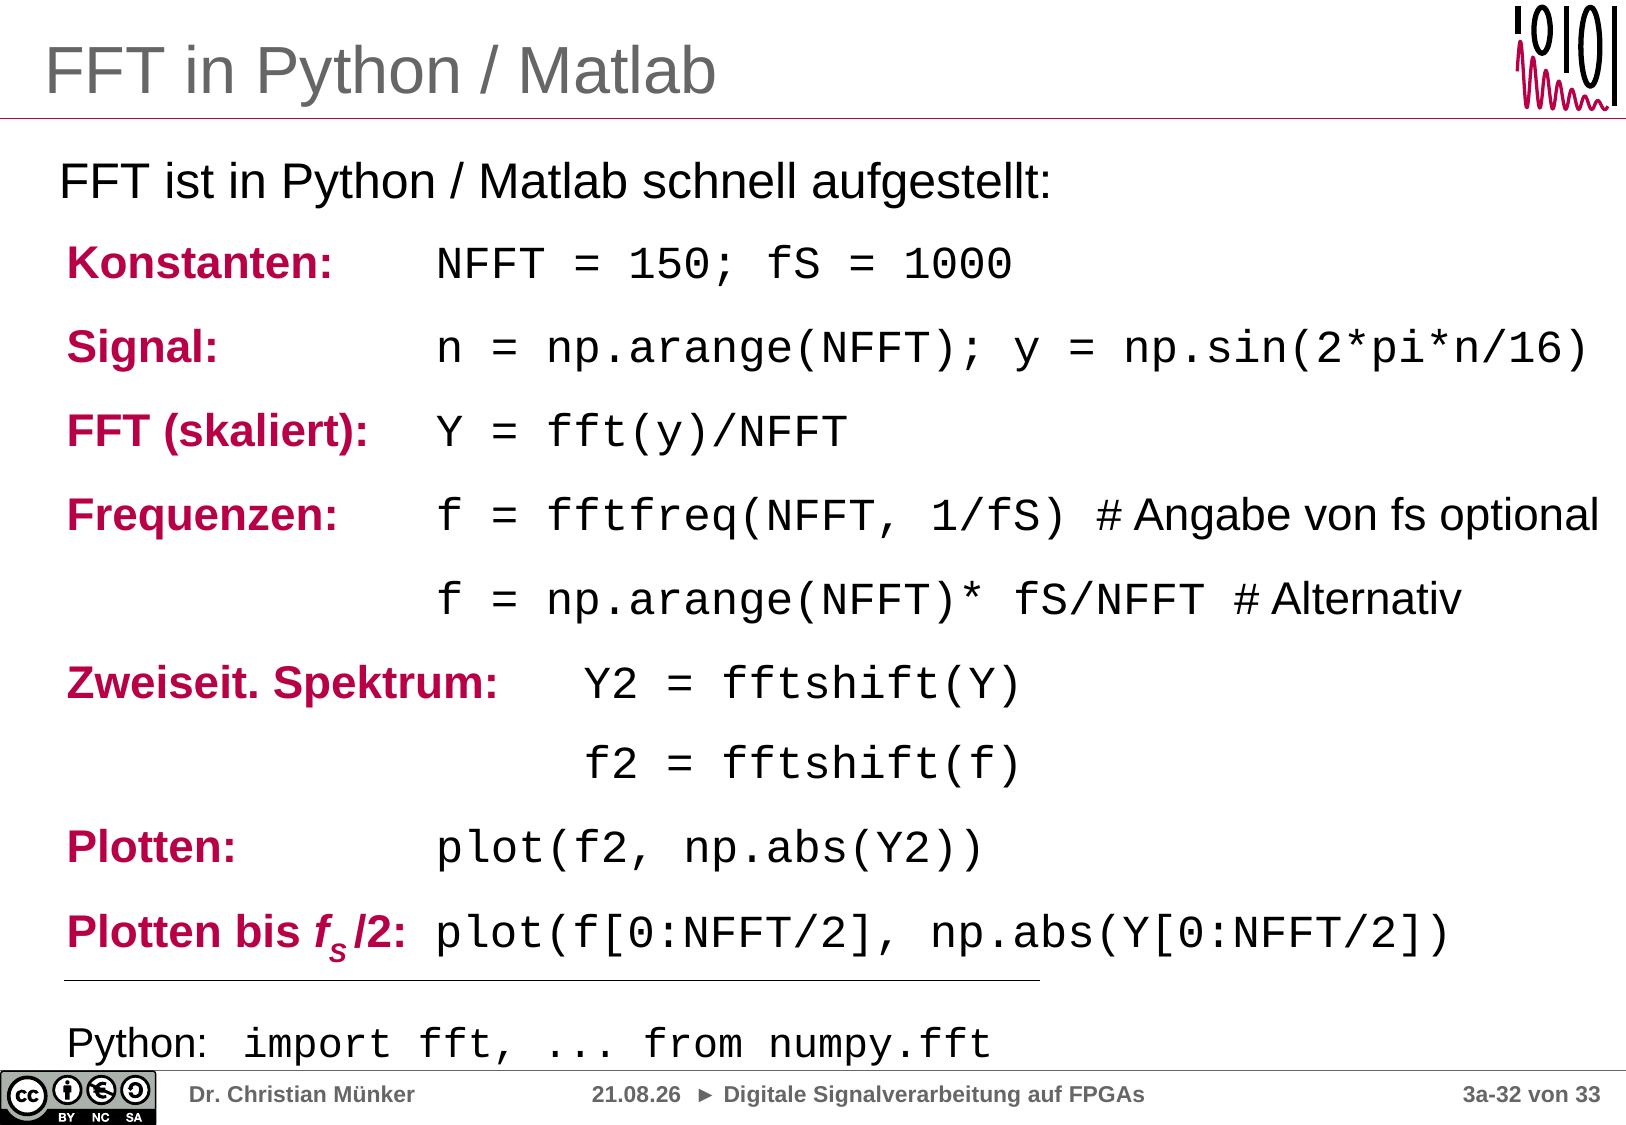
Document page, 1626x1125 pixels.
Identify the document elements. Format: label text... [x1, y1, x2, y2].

title FFT in Python / Matlab [44, 10, 1299, 137]
list FFT ist in Python / Matlab schnell aufgestellt: [59, 141, 1595, 218]
picture [1511, 0, 1624, 113]
text_box Konstanten: NFFT = 150; fS = 1000 Signal: n = np.arange(NFFT); y = np.sin(2*pi*n/16) FFT (skaliert): Y = fft(y)/NFFT Frequenzen: f = fftfreq(NFFT, 1/fS) # Angabe von fs optional f = np.arange(NFFT)* fS/NFFT # Alternativ Zweiseit. Spektrum: Y2 = fftshift(Y) f2 = fftshift(f) Plotten: plot(f2, np.abs(Y2)) Plotten bis fS /2: plot(f[0:NFFT/2], np.abs(Y[0:NFFT/2]) Python: import fft, ... from numpy.fft [51, 218, 1626, 1059]
